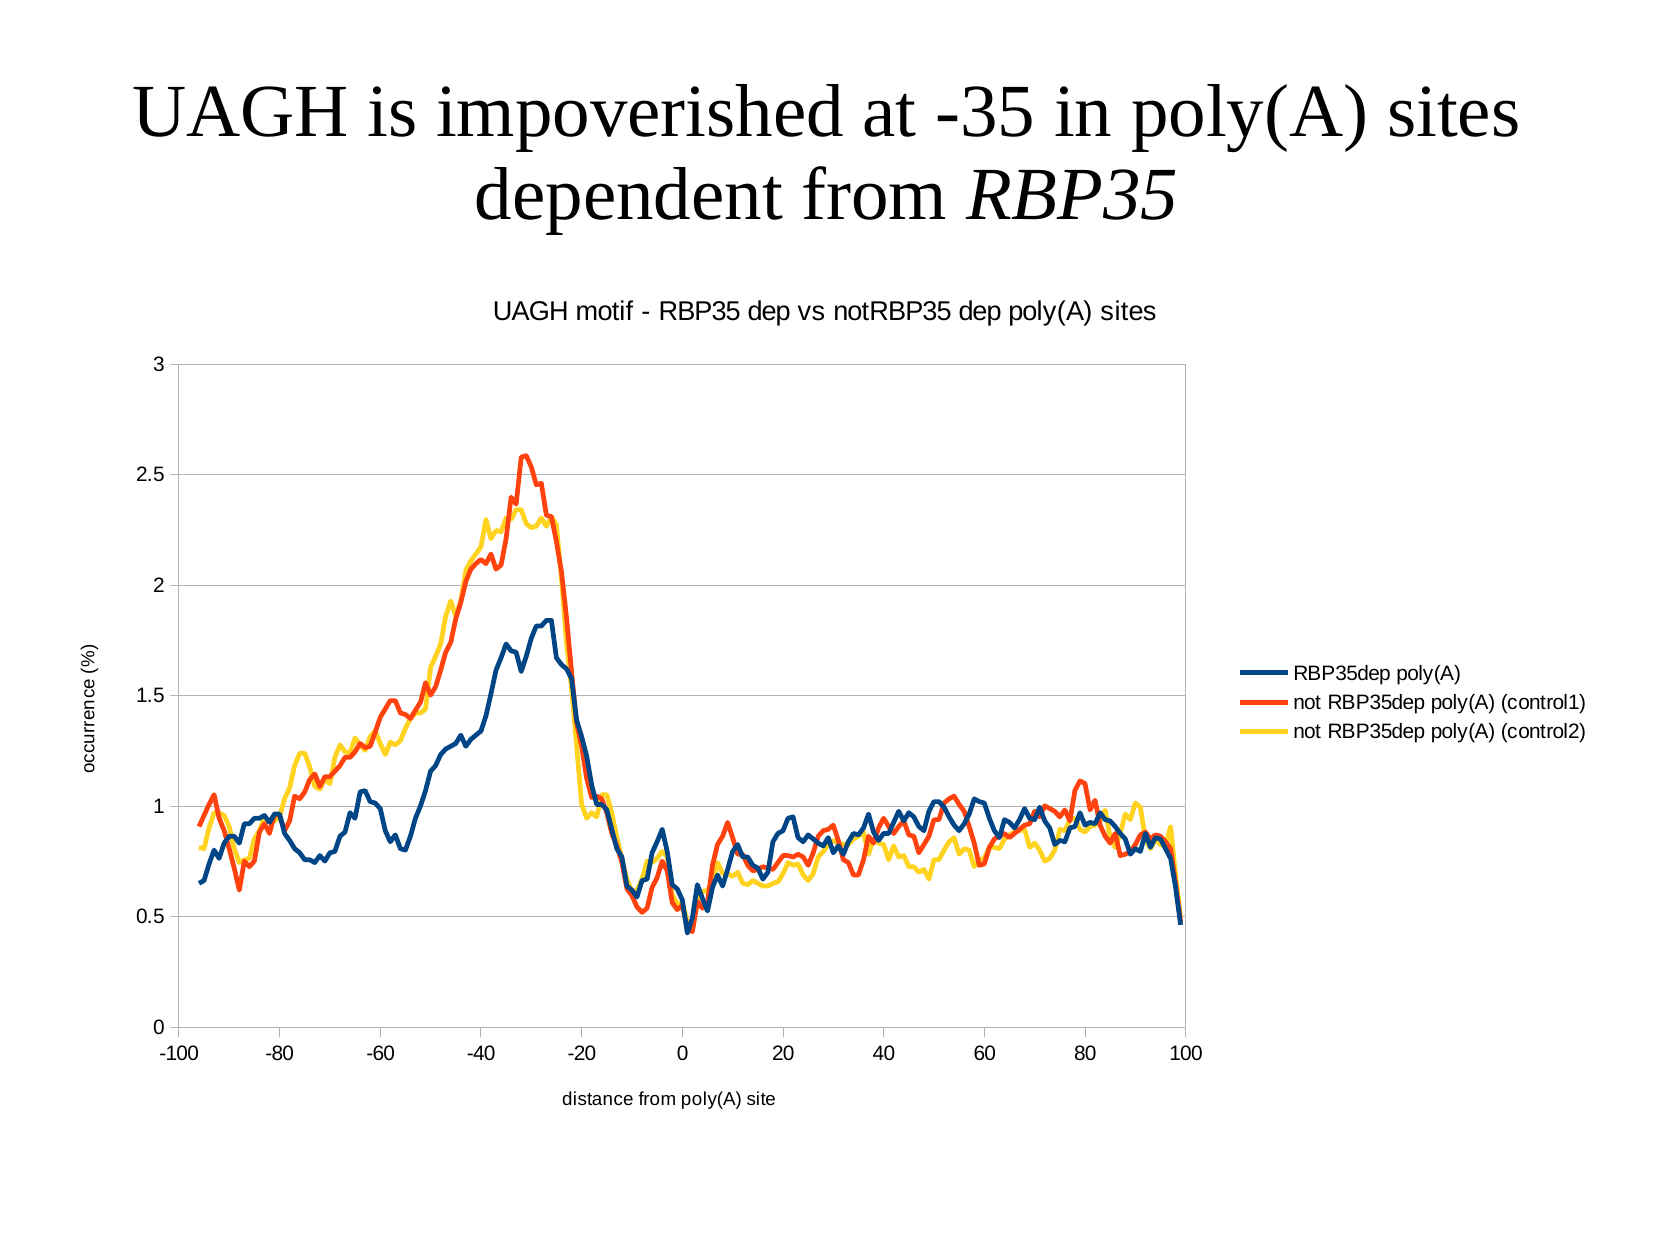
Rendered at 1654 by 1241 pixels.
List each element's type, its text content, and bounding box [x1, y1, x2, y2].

title UAGH is impoverished at -35 in poly(A) sites dependent from RBP35 [82, 49, 1571, 257]
chart [45, 263, 1606, 1142]
